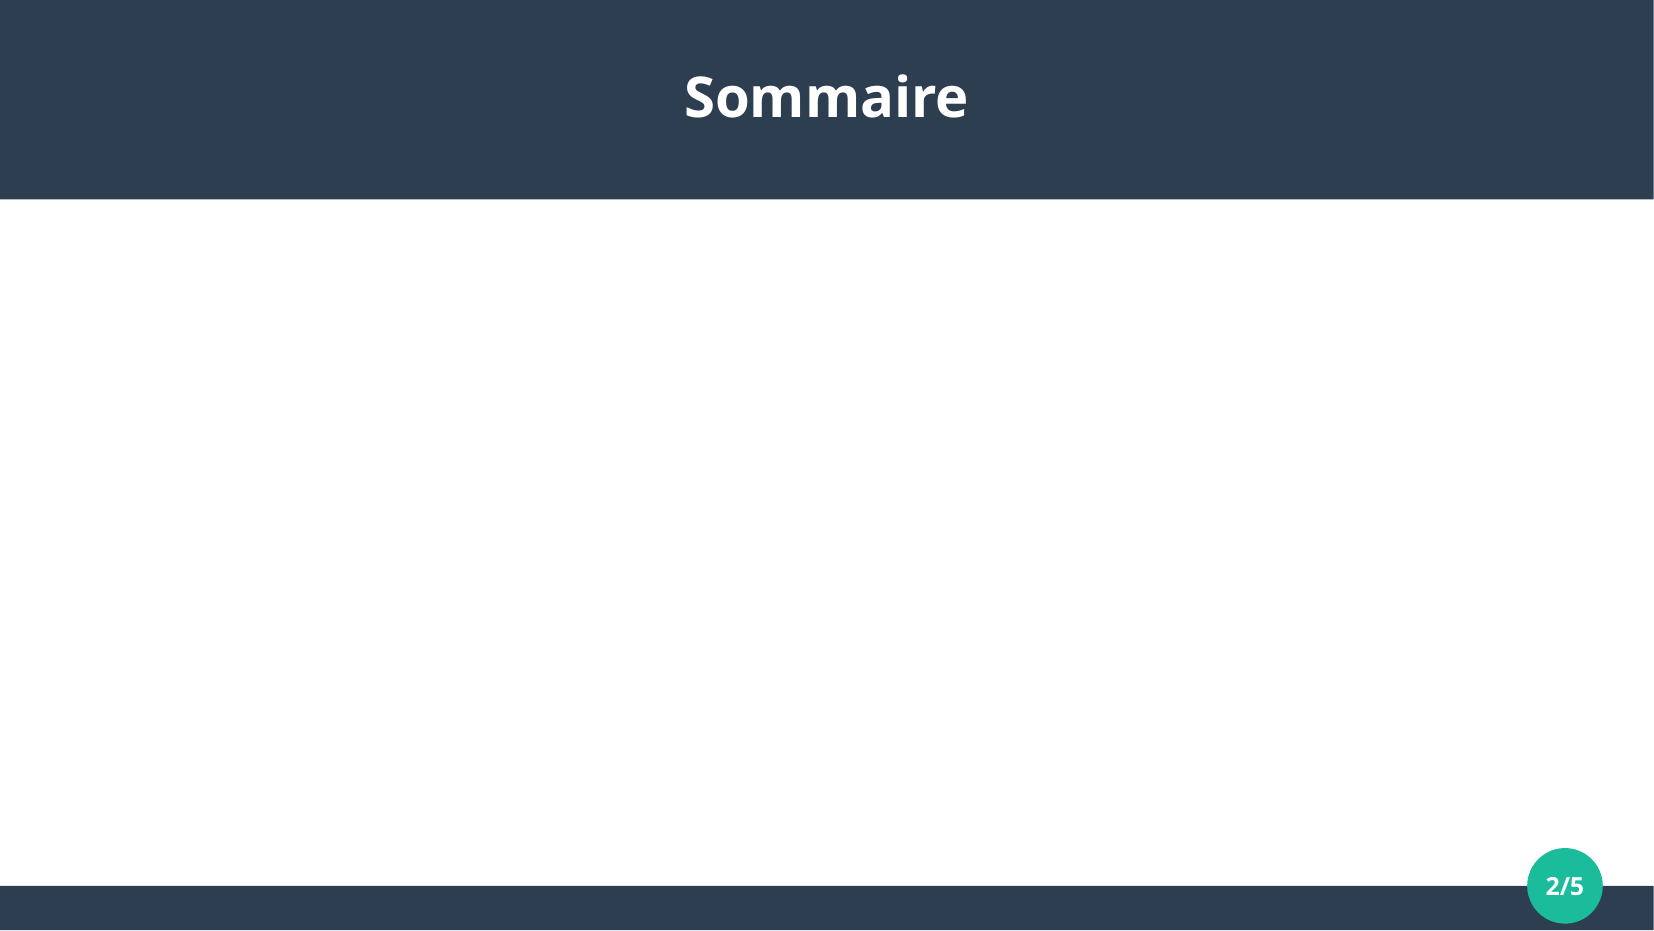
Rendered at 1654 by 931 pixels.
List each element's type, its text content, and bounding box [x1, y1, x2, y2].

title Sommaire [59, 37, 1595, 156]
